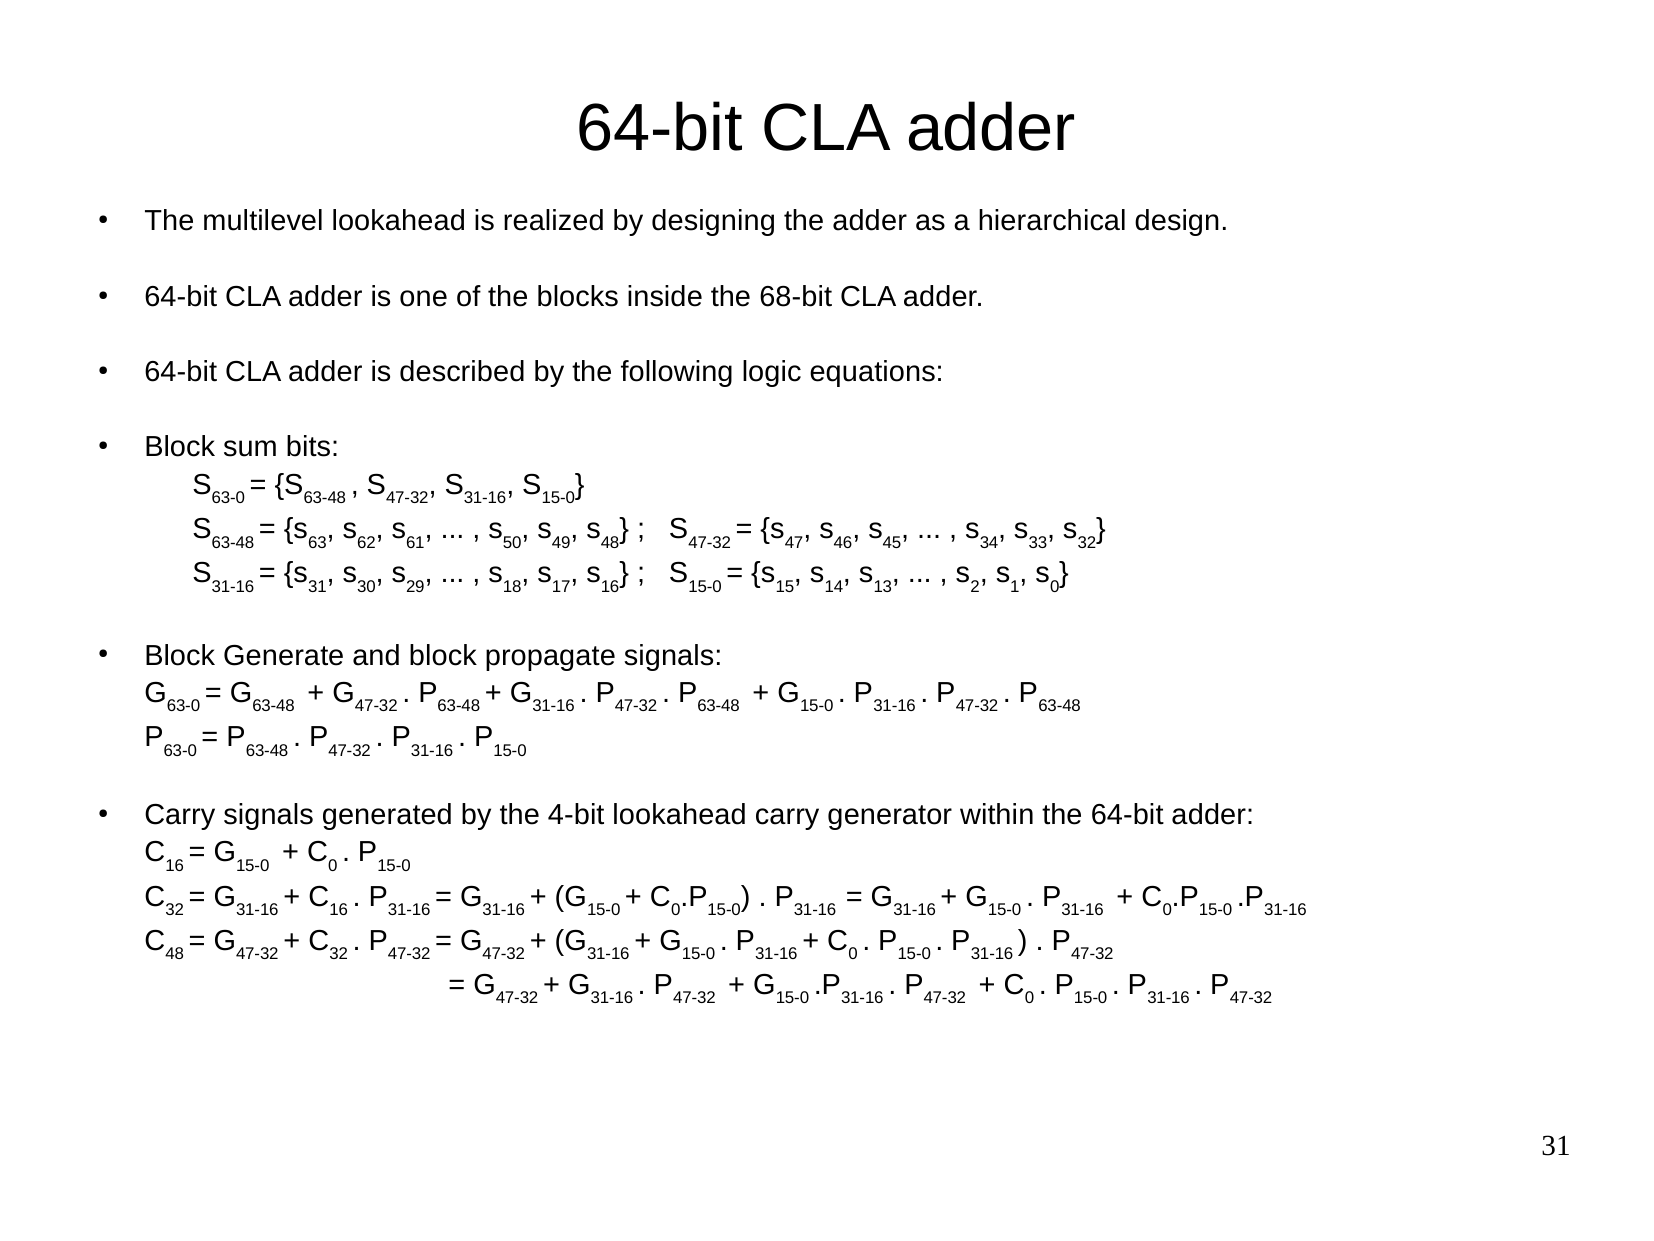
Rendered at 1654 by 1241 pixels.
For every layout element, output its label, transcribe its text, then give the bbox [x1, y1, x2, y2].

title 64-bit CLA adder [82, 49, 1571, 204]
list The multilevel lookahead is realized by designing the adder as a hierarchical design. 64-bit CLA adder is one of the blocks inside the 68-bit CLA adder. 64-bit CLA adder is described by the following logic equations: Block sum bits: S63-0 = {S63-48 , S47-32, S31-16, S15-0} S63-48 = {s63, s62, s61, ... , s50, s49, s48} ; S47-32 = {s47, s46, s45, ... , s34, s33, s32} S31-16 = {s31, s30, s29, ... , s18, s17, s16} ; S15-0 = {s15, s14, s13, ... , s2, s1, s0} Block Generate and block propagate signals: G63-0 = G63-48 + G47-32 . P63-48 + G31-16 . P47-32 . P63-48 + G15-0 . P31-16 . P47-32 . P63-48 P63-0 = P63-48 . P47-32 . P31-16 . P15-0 Carry signals generated by the 4-bit lookahead carry generator within the 64-bit adder: C16 = G15-0 + C0 . P15-0 C32 = G31-16 + C16 . P31-16 = G31-16 + (G15-0 + C0.P15-0) . P31-16 = G31-16 + G15-0 . P31-16 + C0.P15-0 .P31-16 C48 = G47-32 + C32 . P47-32 = G47-32 + (G31-16 + G15-0 . P31-16 + C0 . P15-0 . P31-16 ) . P47-32 = G47-32 + G31-16 . P47-32 + G15-0 .P31-16 . P47-32 + C0 . P15-0 . P31-16 . P47-32 [82, 204, 1571, 1010]
